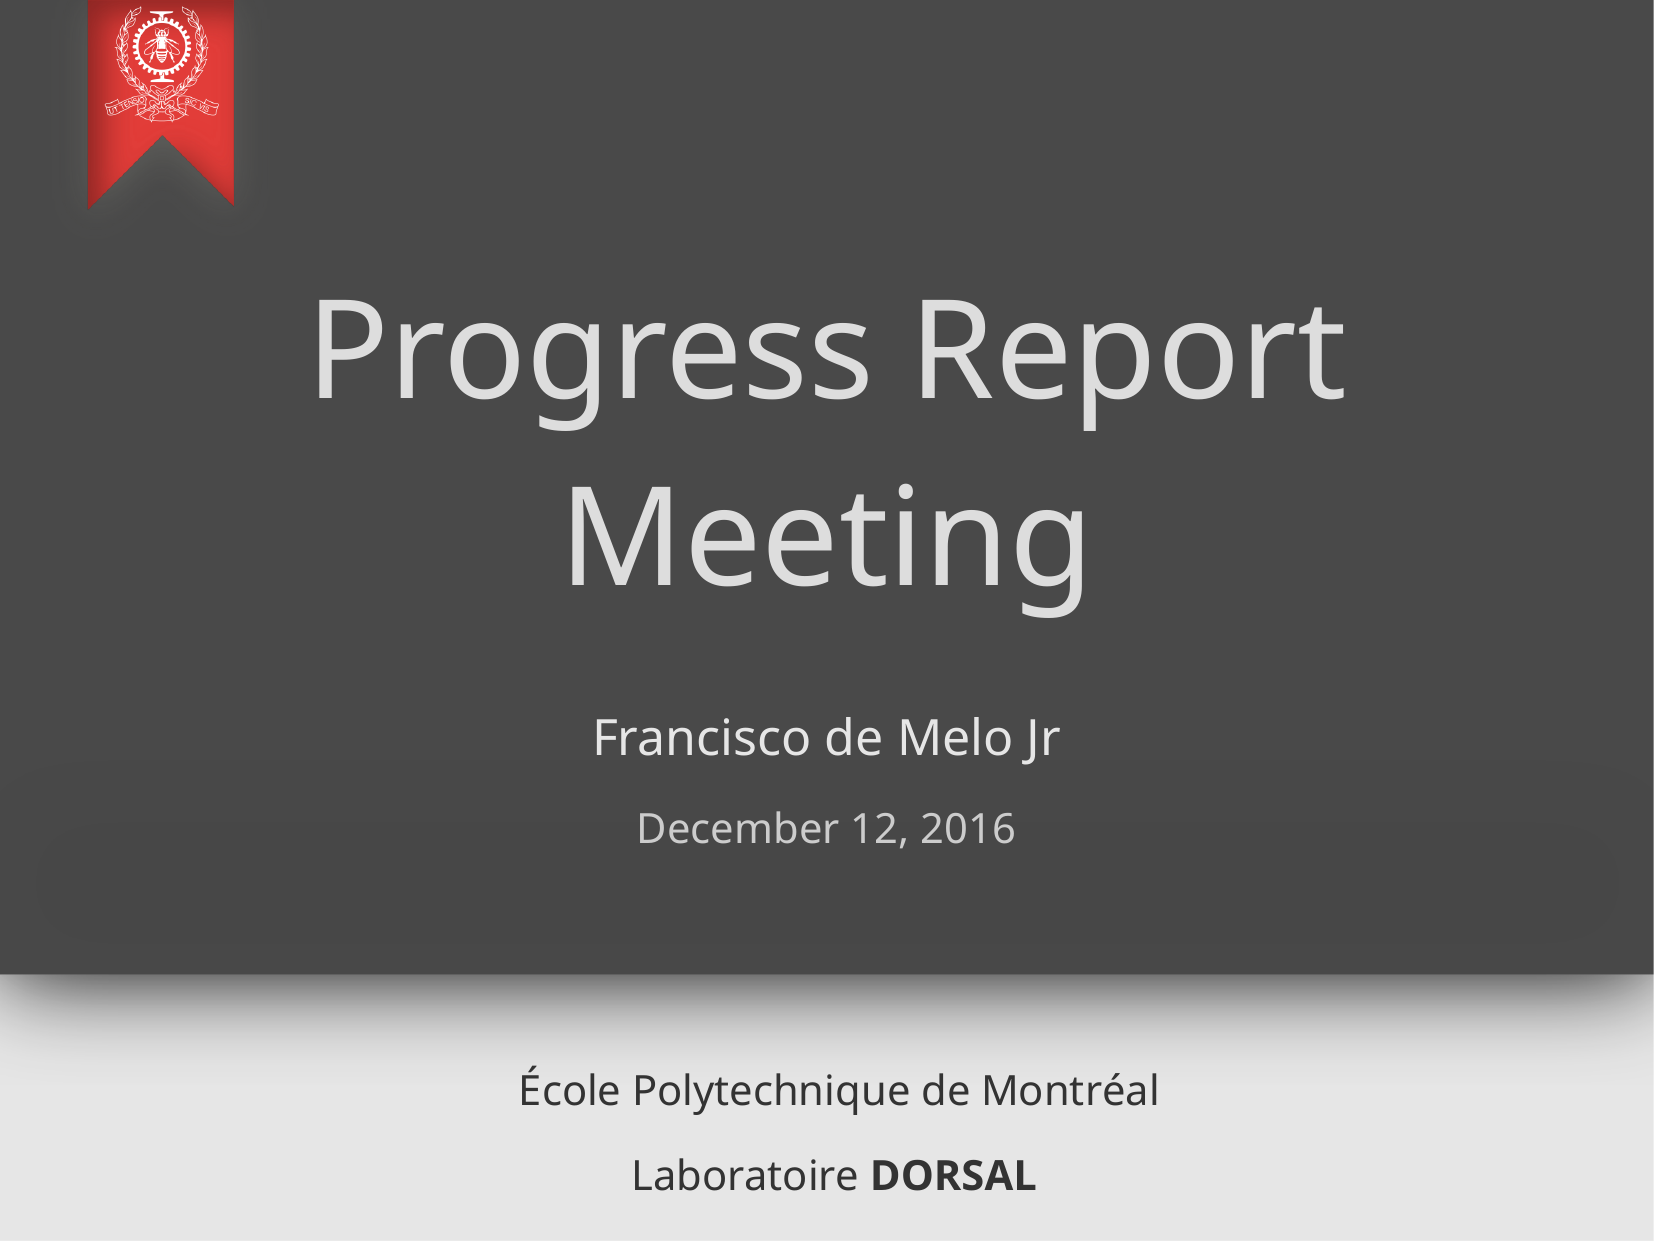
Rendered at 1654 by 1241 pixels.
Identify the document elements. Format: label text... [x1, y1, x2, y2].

text_box École Polytechnique de Montréal Laboratoire DORSAL [90, 1035, 1579, 1201]
picture [0, 0, 1654, 1241]
title Progress Report Meeting [82, 247, 1571, 549]
subtitle Francisco de Melo Jr December 12, 2016 [82, 549, 1571, 974]
